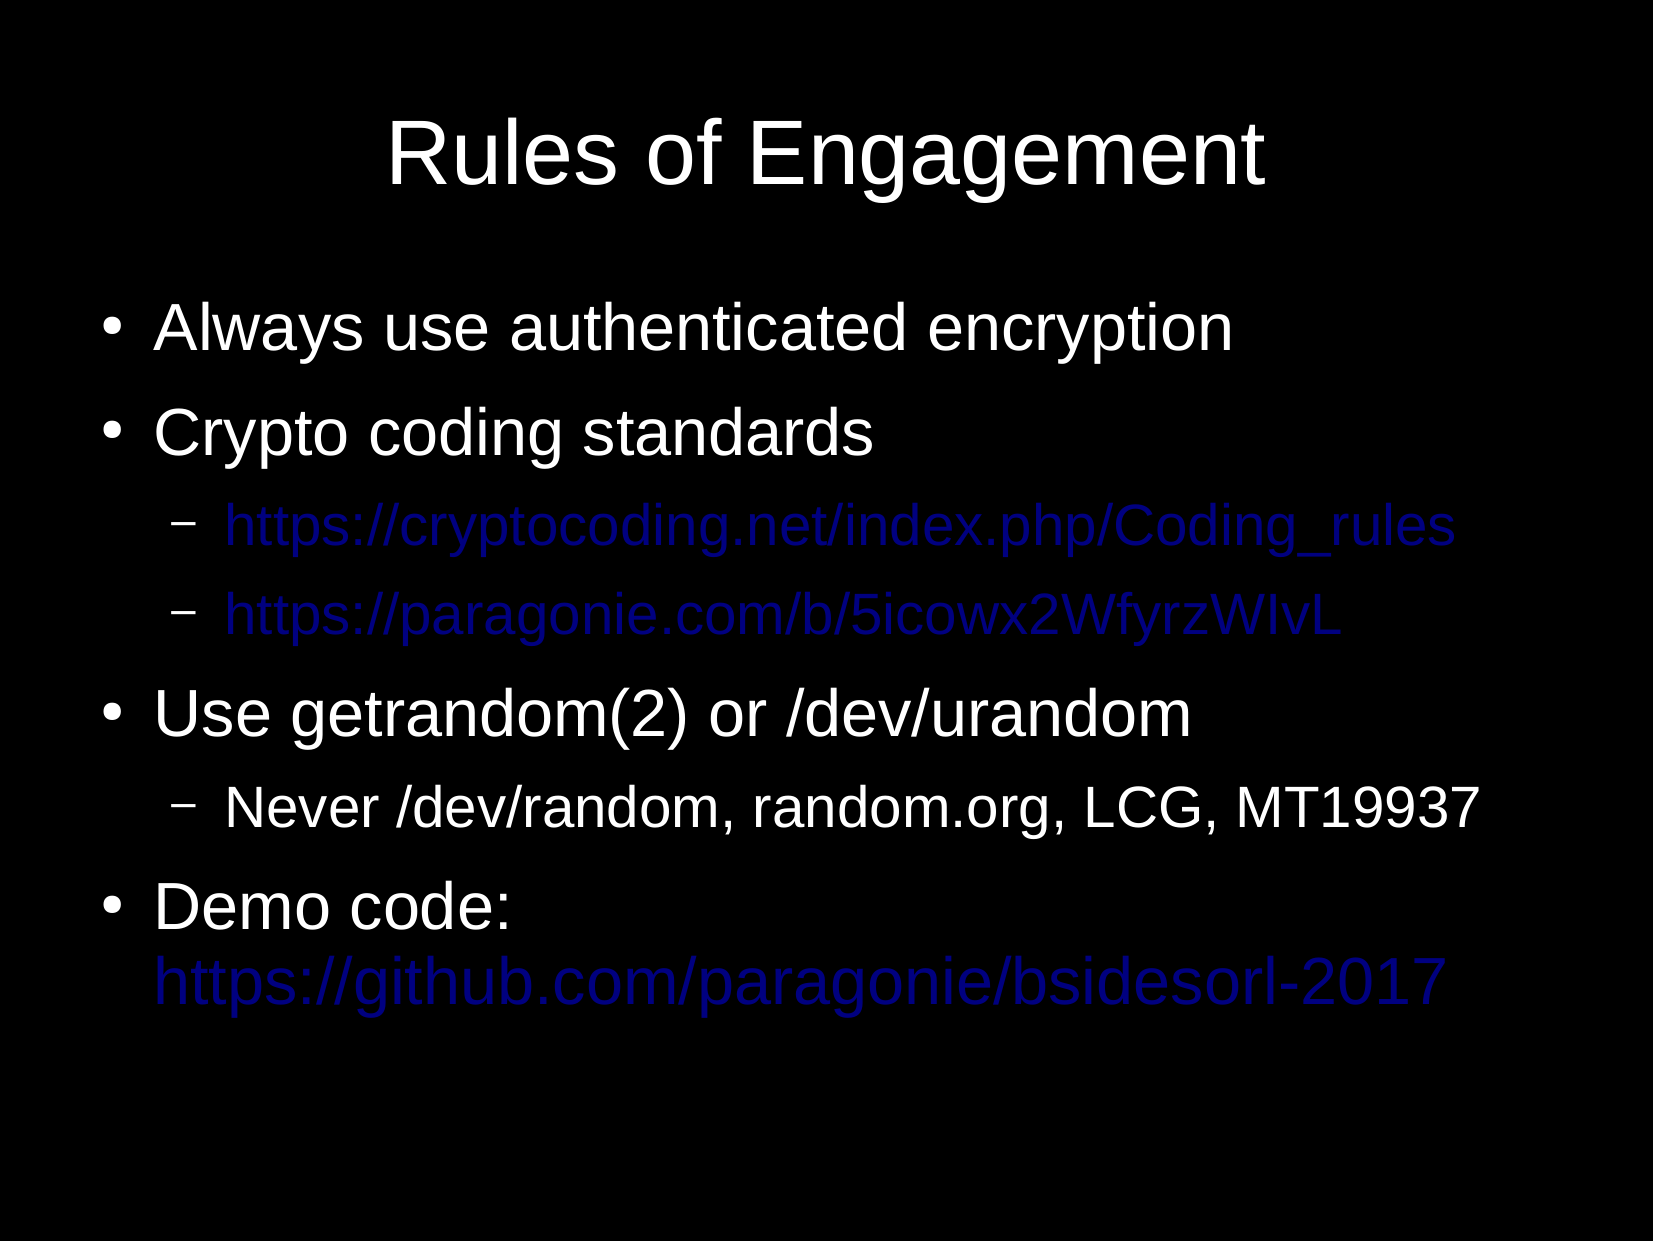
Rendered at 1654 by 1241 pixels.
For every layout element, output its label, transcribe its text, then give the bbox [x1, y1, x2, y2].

title Rules of Engagement [82, 49, 1571, 257]
list Always use authenticated encryption Crypto coding standards https://cryptocoding.net/index.php/Coding_rules https://paragonie.com/b/5icowx2WfyrzWIvL Use getrandom(2) or /dev/urandom Never /dev/random, random.org, LCG, MT19937 Demo code: https://github.com/paragonie/bsidesorl-2017 [82, 290, 1571, 1231]
